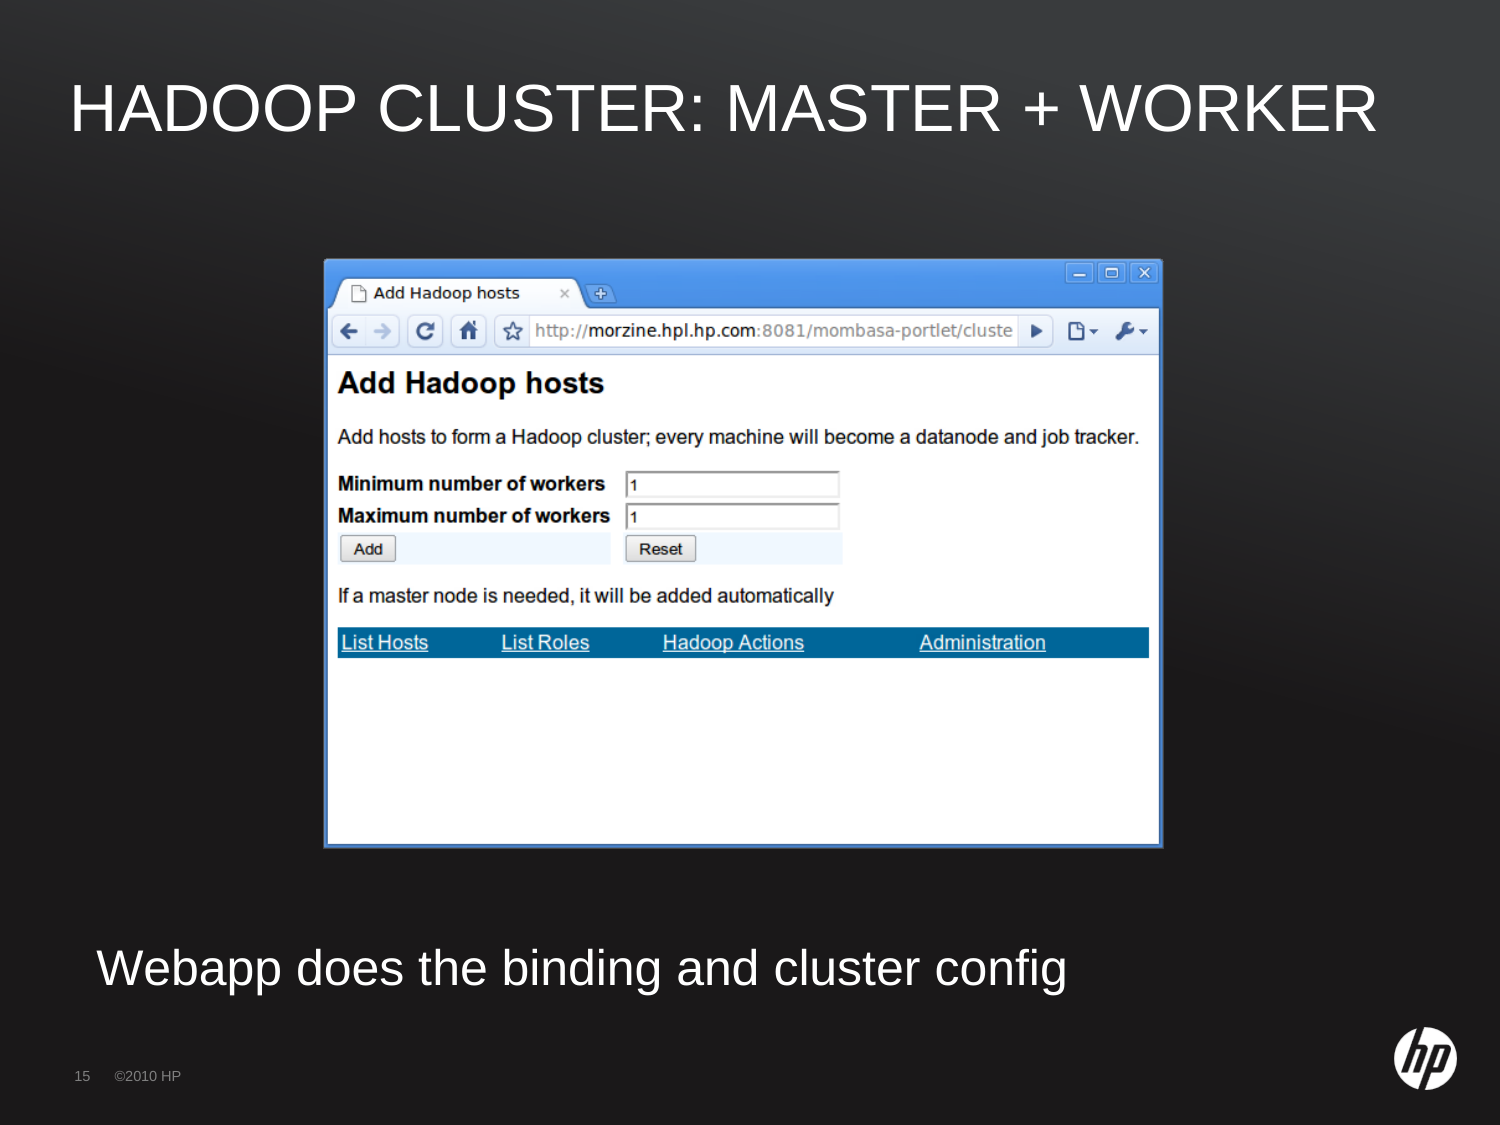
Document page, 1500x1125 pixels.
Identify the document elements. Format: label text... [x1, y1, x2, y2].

text_box HADOOP CLUSTER: MASTER + WORKER [54, 68, 1429, 222]
text_box Webapp does the binding and cluster config [81, 927, 1251, 1003]
picture [0, 0, 1500, 1125]
